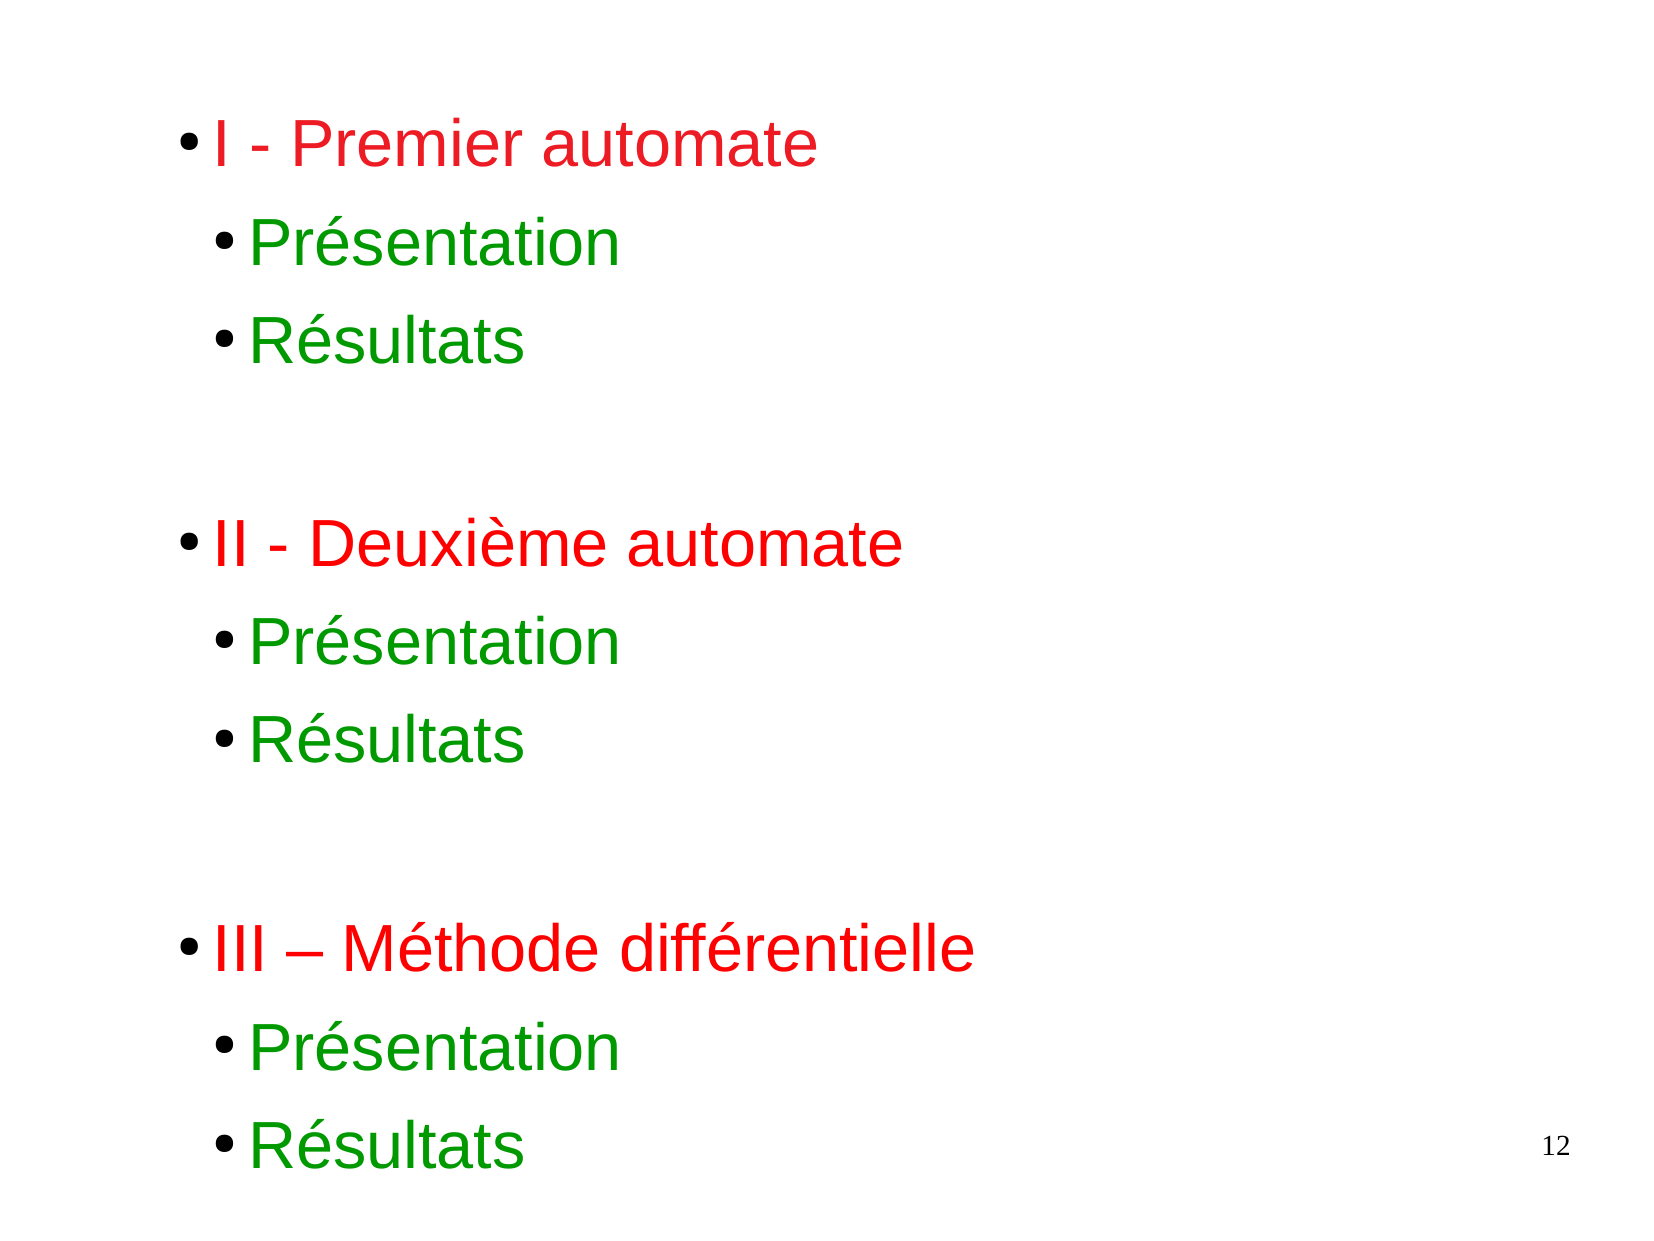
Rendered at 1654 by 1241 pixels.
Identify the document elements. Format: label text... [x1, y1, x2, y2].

list I - Premier automate Présentation Résultats II - Deuxième automate Présentation Résultats III – Méthode différentielle Présentation Résultats [177, 106, 1654, 1040]
